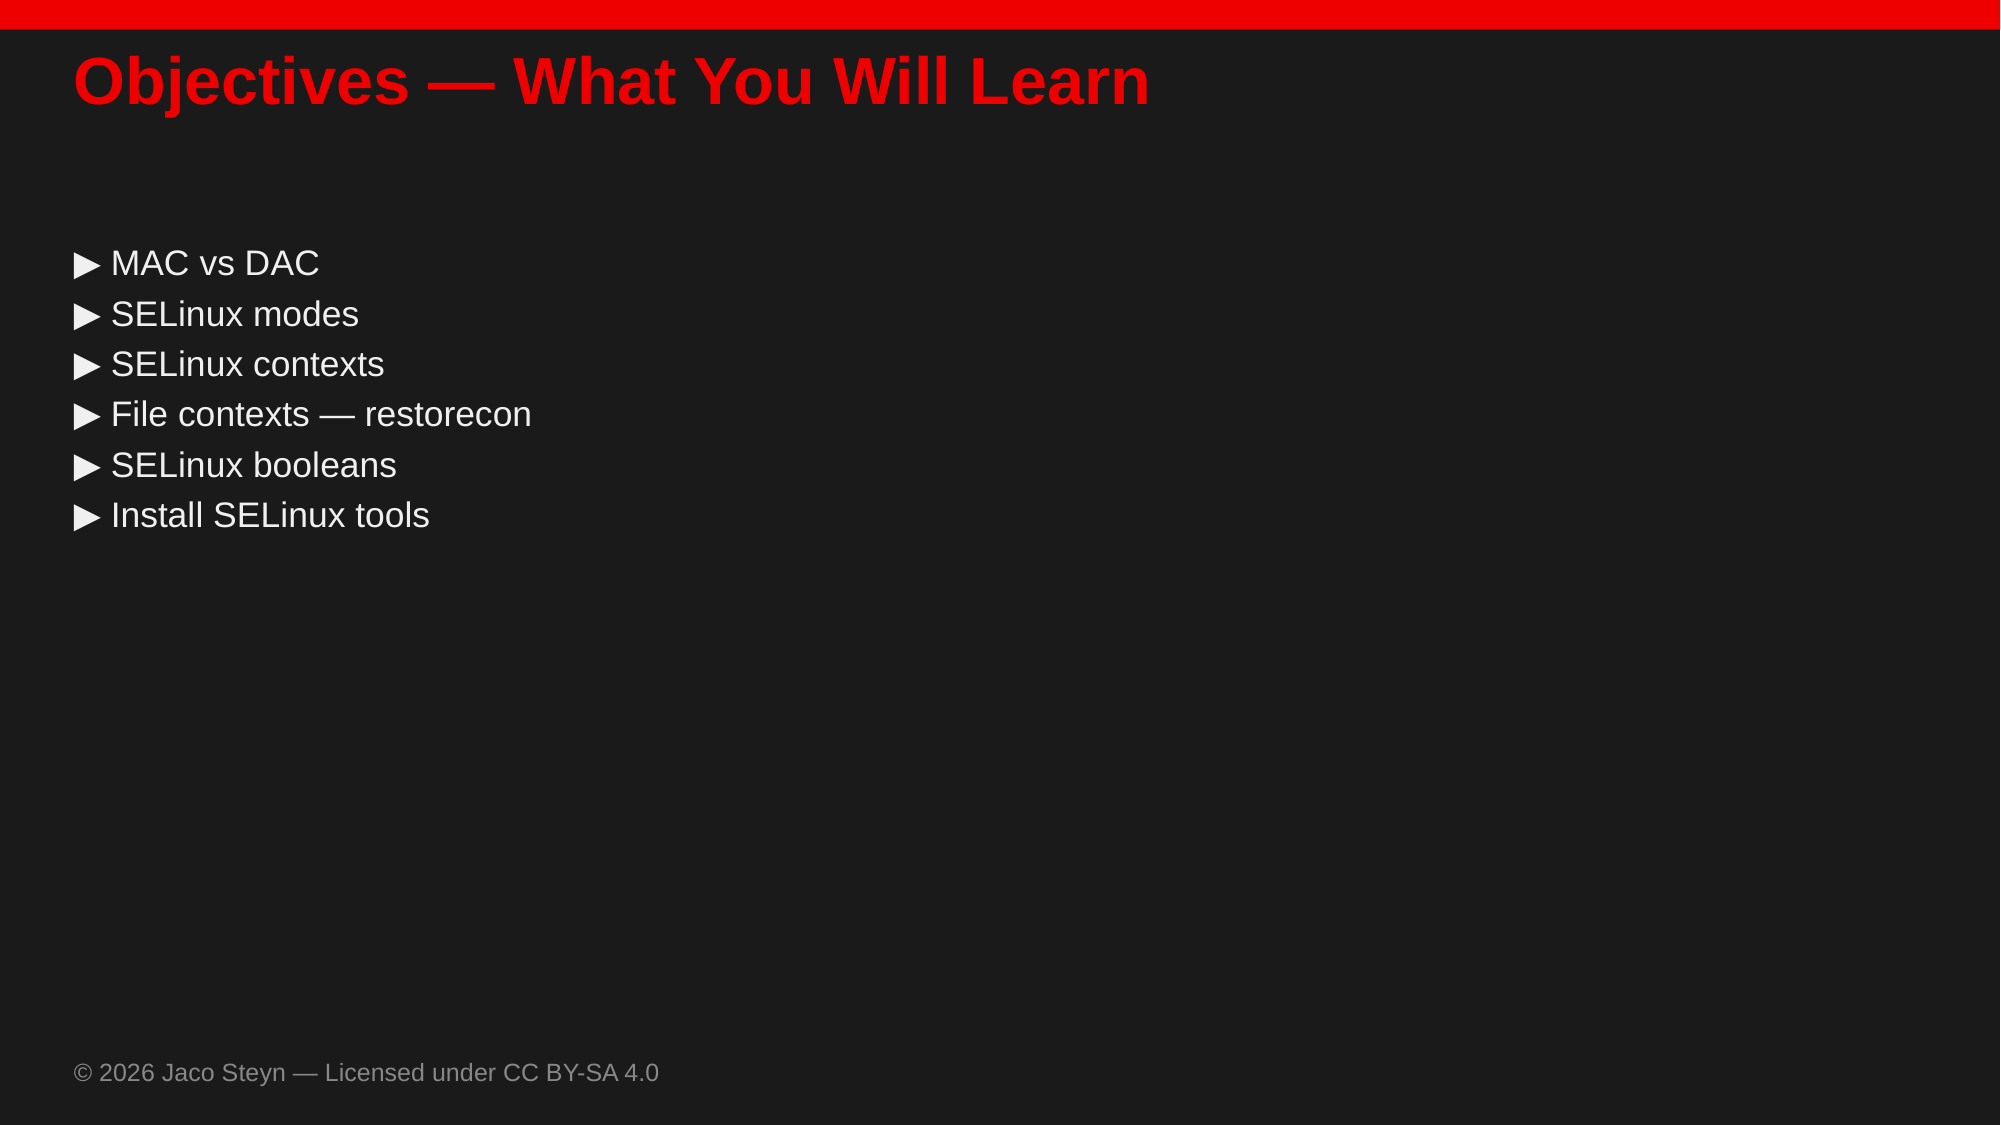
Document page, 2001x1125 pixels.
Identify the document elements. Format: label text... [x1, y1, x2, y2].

text_box ▶ MAC vs DAC ▶ SELinux modes ▶ SELinux contexts ▶ File contexts — restorecon ▶ SELinux booleans ▶ Install SELinux tools [59, 236, 1942, 1037]
text_box Objectives — What You Will Learn [59, 36, 1942, 208]
text_box © 2026 Jaco Steyn — Licensed under CC BY-SA 4.0 [59, 1051, 1942, 1093]
text_box [0, 0, 2001, 30]
